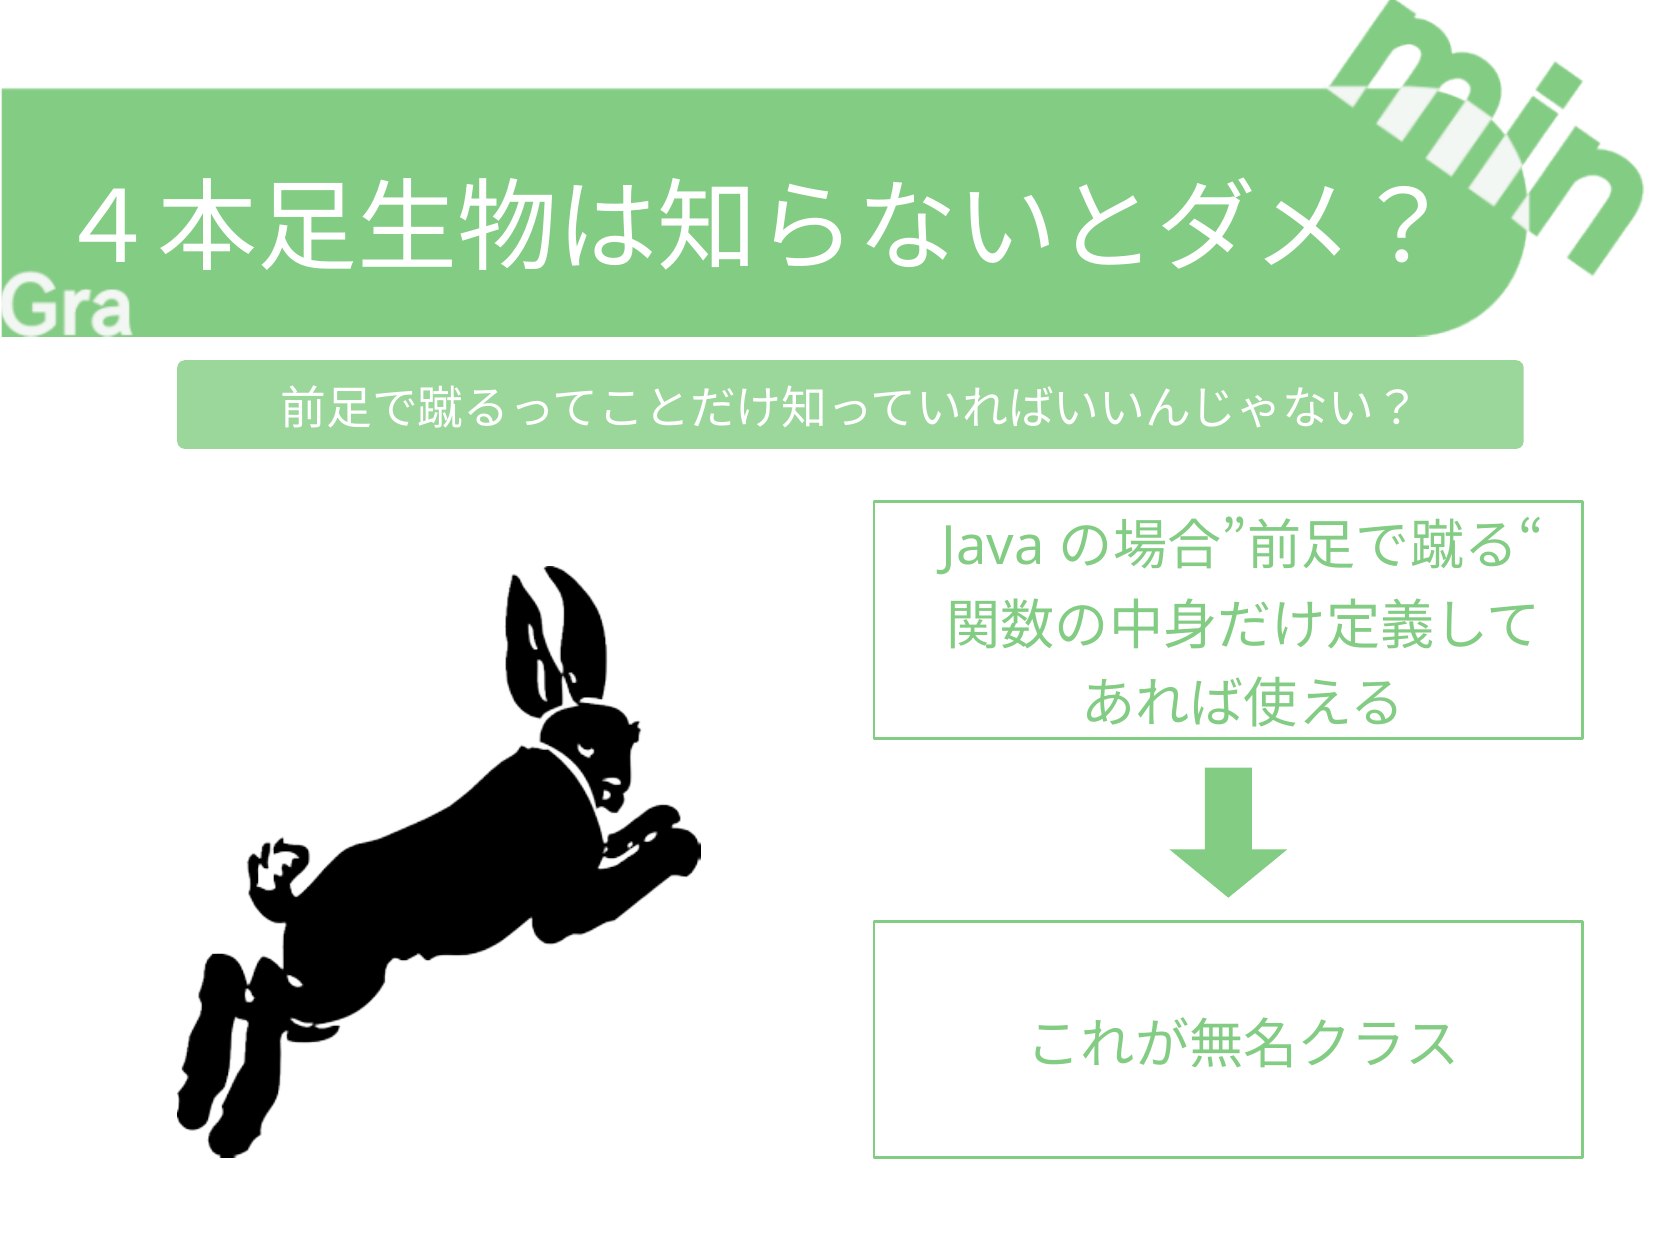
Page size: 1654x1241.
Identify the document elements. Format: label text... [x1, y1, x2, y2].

text_box Java の場合”前足で蹴る“ 関数の中身だけ定義してあれば使える [874, 501, 1583, 739]
text_box これが無名クラス [874, 921, 1583, 1158]
picture [177, 566, 701, 1158]
picture [1, 0, 1654, 337]
title ４本足生物は知らないとダメ？ [11, 147, 1501, 290]
text_box 前足で蹴るってことだけ知っていればいいんじゃない？ [177, 360, 1524, 449]
text_box [1169, 767, 1288, 898]
